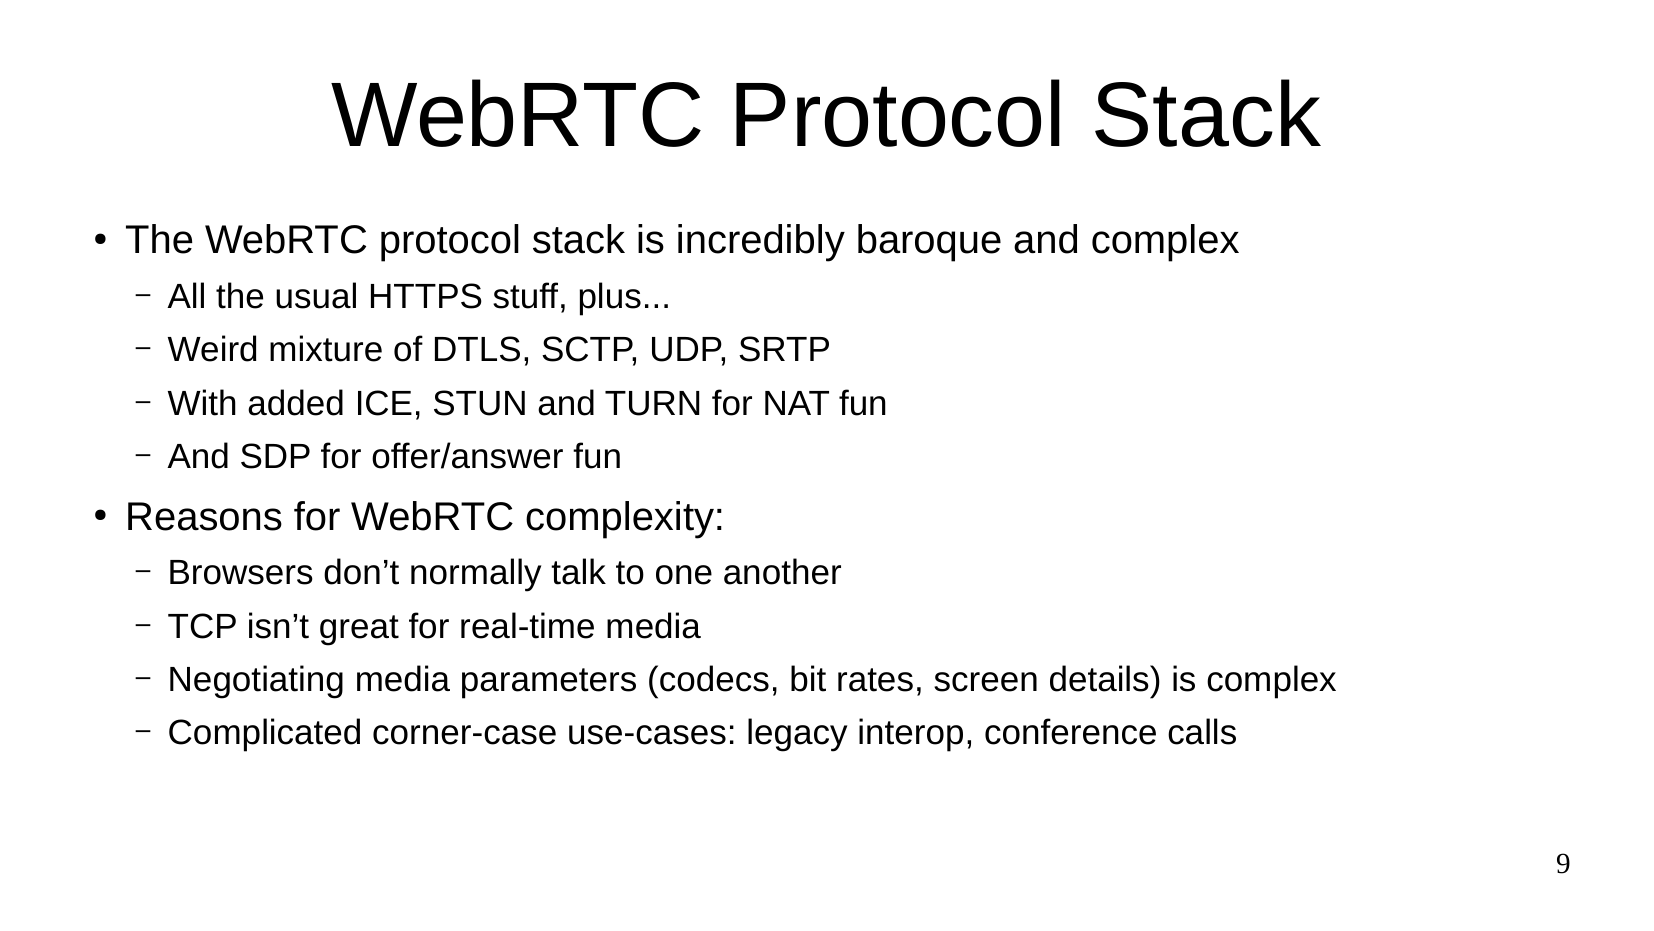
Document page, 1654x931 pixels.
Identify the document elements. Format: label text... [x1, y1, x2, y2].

list The WebRTC protocol stack is incredibly baroque and complex All the usual HTTPS stuff, plus... Weird mixture of DTLS, SCTP, UDP, SRTP With added ICE, STUN and TURN for NAT fun And SDP for offer/answer fun Reasons for WebRTC complexity: Browsers don’t normally talk to one another TCP isn’t great for real-time media Negotiating media parameters (codecs, bit rates, screen details) is complex Complicated corner-case use-cases: legacy interop, conference calls [82, 217, 1571, 758]
title WebRTC Protocol Stack [82, 37, 1571, 193]
